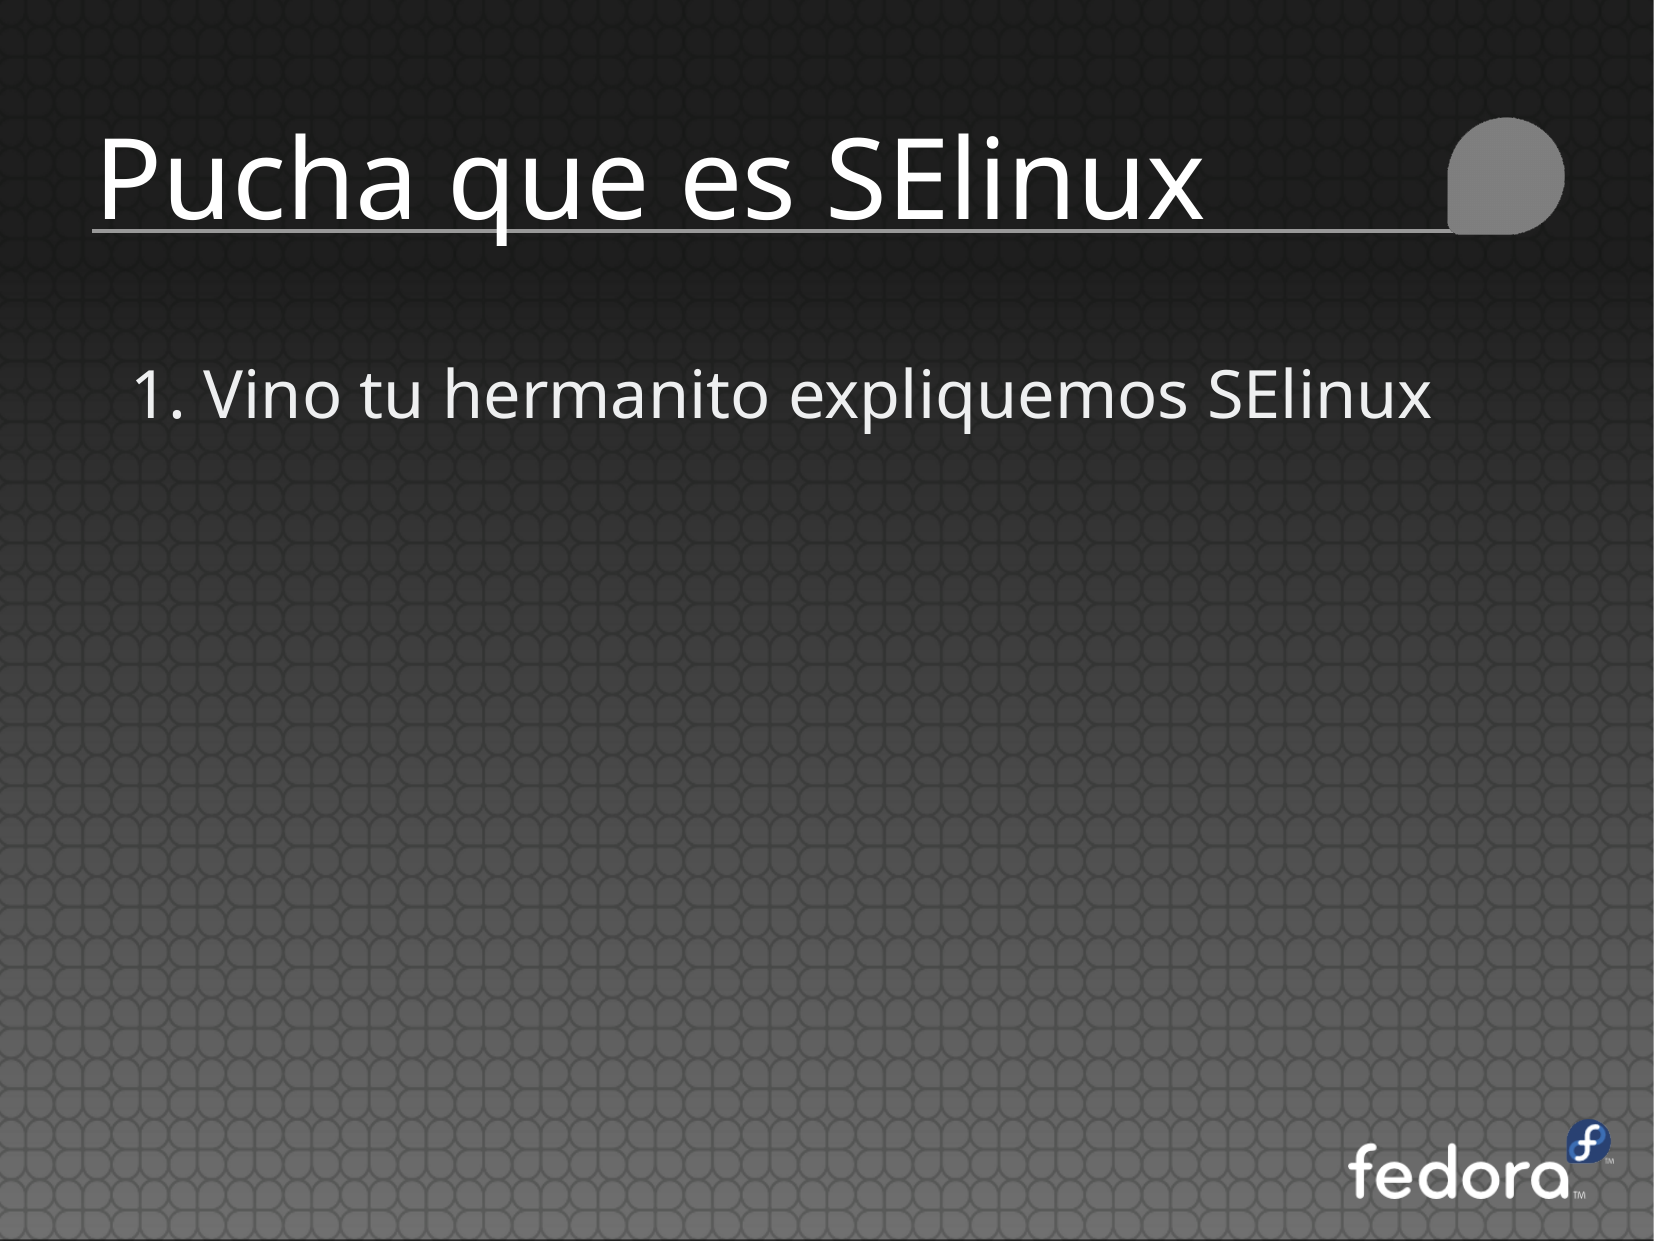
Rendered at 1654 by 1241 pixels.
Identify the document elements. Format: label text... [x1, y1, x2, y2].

title Pucha que es SElinux [94, 100, 1426, 251]
list Vino tu hermanito expliquemos SElinux [112, 227, 1501, 1163]
picture [0, 0, 1654, 1241]
